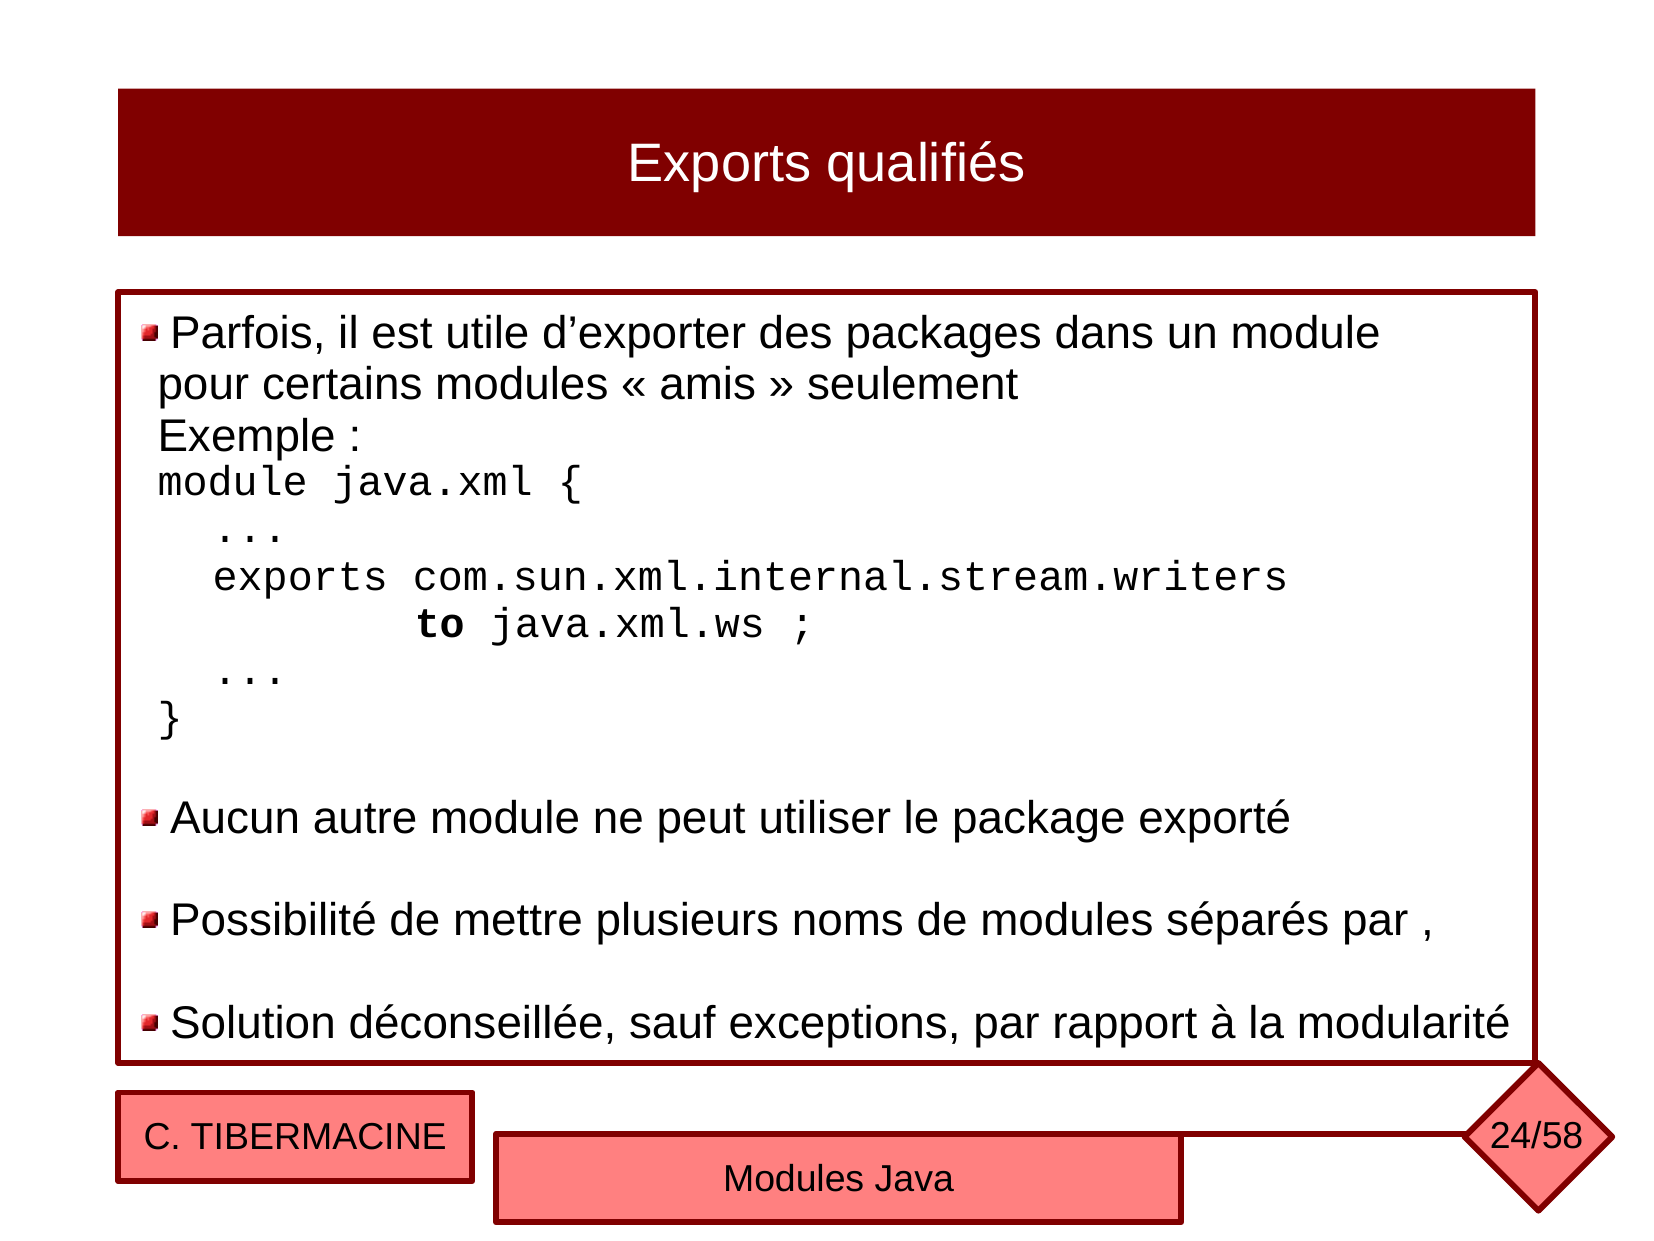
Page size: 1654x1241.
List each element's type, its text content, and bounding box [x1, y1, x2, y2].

text_box <numéro>/58 [1475, 1107, 1654, 1164]
text_box [1494, 1062, 1583, 1107]
picture [141, 324, 158, 341]
picture [141, 1014, 158, 1031]
text_box C. TIBERMACINE [118, 1092, 473, 1182]
text_box Parfois, il est utile d’exporter des packages dans un module pour certains modules « amis » seulement Exemple : module java.xml { ... exports com.sun.xml.internal.stream.writers to java.xml.ws ; ... } Aucun autre module ne peut utiliser le package exporté Possibilité de mettre plusieurs noms de modules séparés par , Solution déconseillée, sauf exceptions, par rapport à la modularité [118, 292, 1536, 1063]
picture [141, 809, 158, 826]
picture [141, 911, 158, 928]
text_box Exports qualifiés [118, 88, 1536, 237]
text_box [1491, 1164, 1586, 1211]
text_box [1464, 1126, 1475, 1148]
text_box Modules Java [496, 1133, 1182, 1223]
